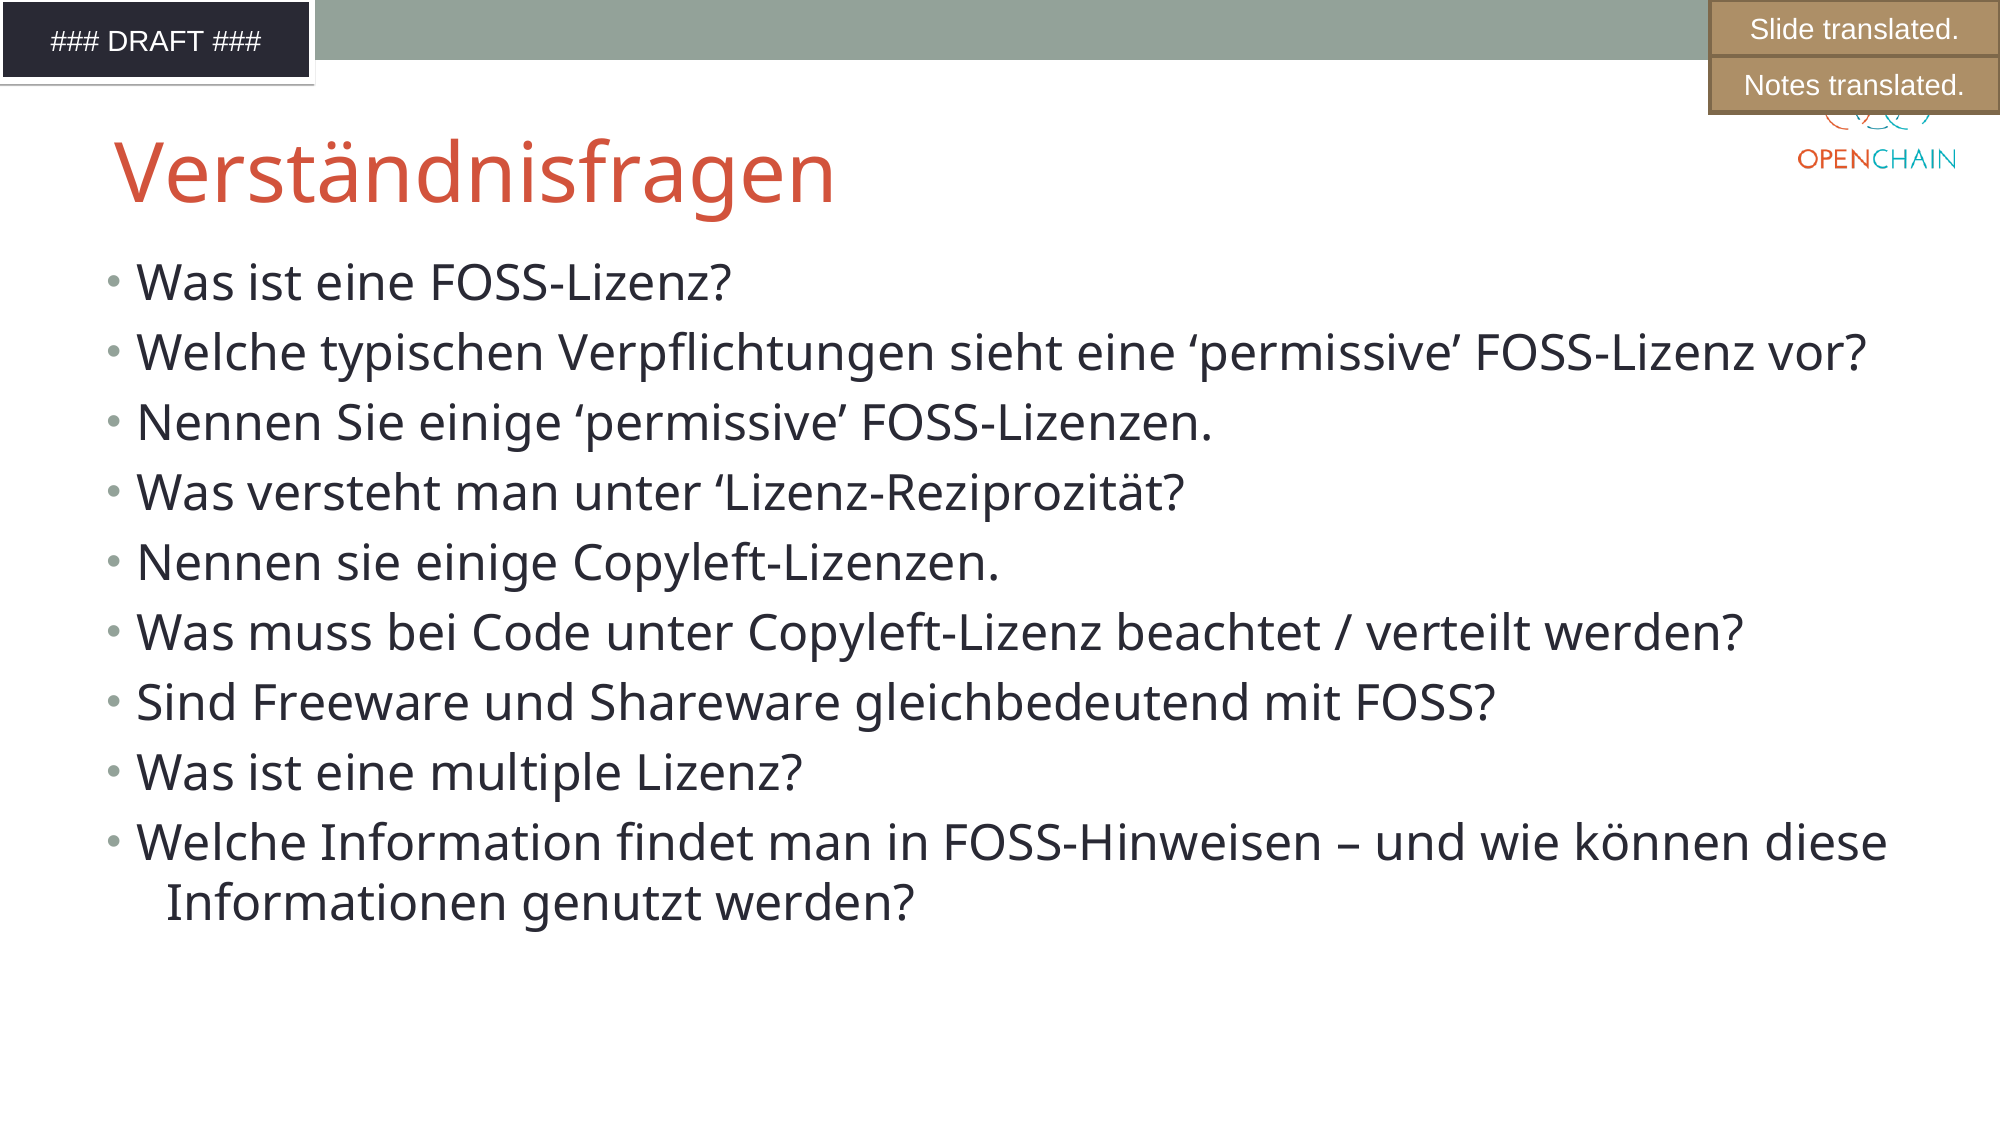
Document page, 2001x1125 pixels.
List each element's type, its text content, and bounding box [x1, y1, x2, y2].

list Was ist eine FOSS-Lizenz? Welche typischen Verpflichtungen sieht eine ‘permissive’ FOSS-Lizenz vor? Nennen Sie einige ‘permissive’ FOSS-Lizenzen. Was versteht man unter ‘Lizenz-Reziprozität? Nennen sie einige Copyleft-Lizenzen. Was muss bei Code unter Copyleft-Lizenz beachtet / verteilt werden? Sind Freeware und Shareware gleichbedeutend mit FOSS? Was ist eine multiple Lizenz? Welche Information findet man in FOSS-Hinweisen – und wie können diese Informationen genutzt werden? [91, 243, 1970, 1125]
text_box Notes translated. [1710, 56, 2000, 113]
text_box Slide translated. [1710, 0, 2000, 56]
title Verständnisfragen [99, 87, 1900, 243]
